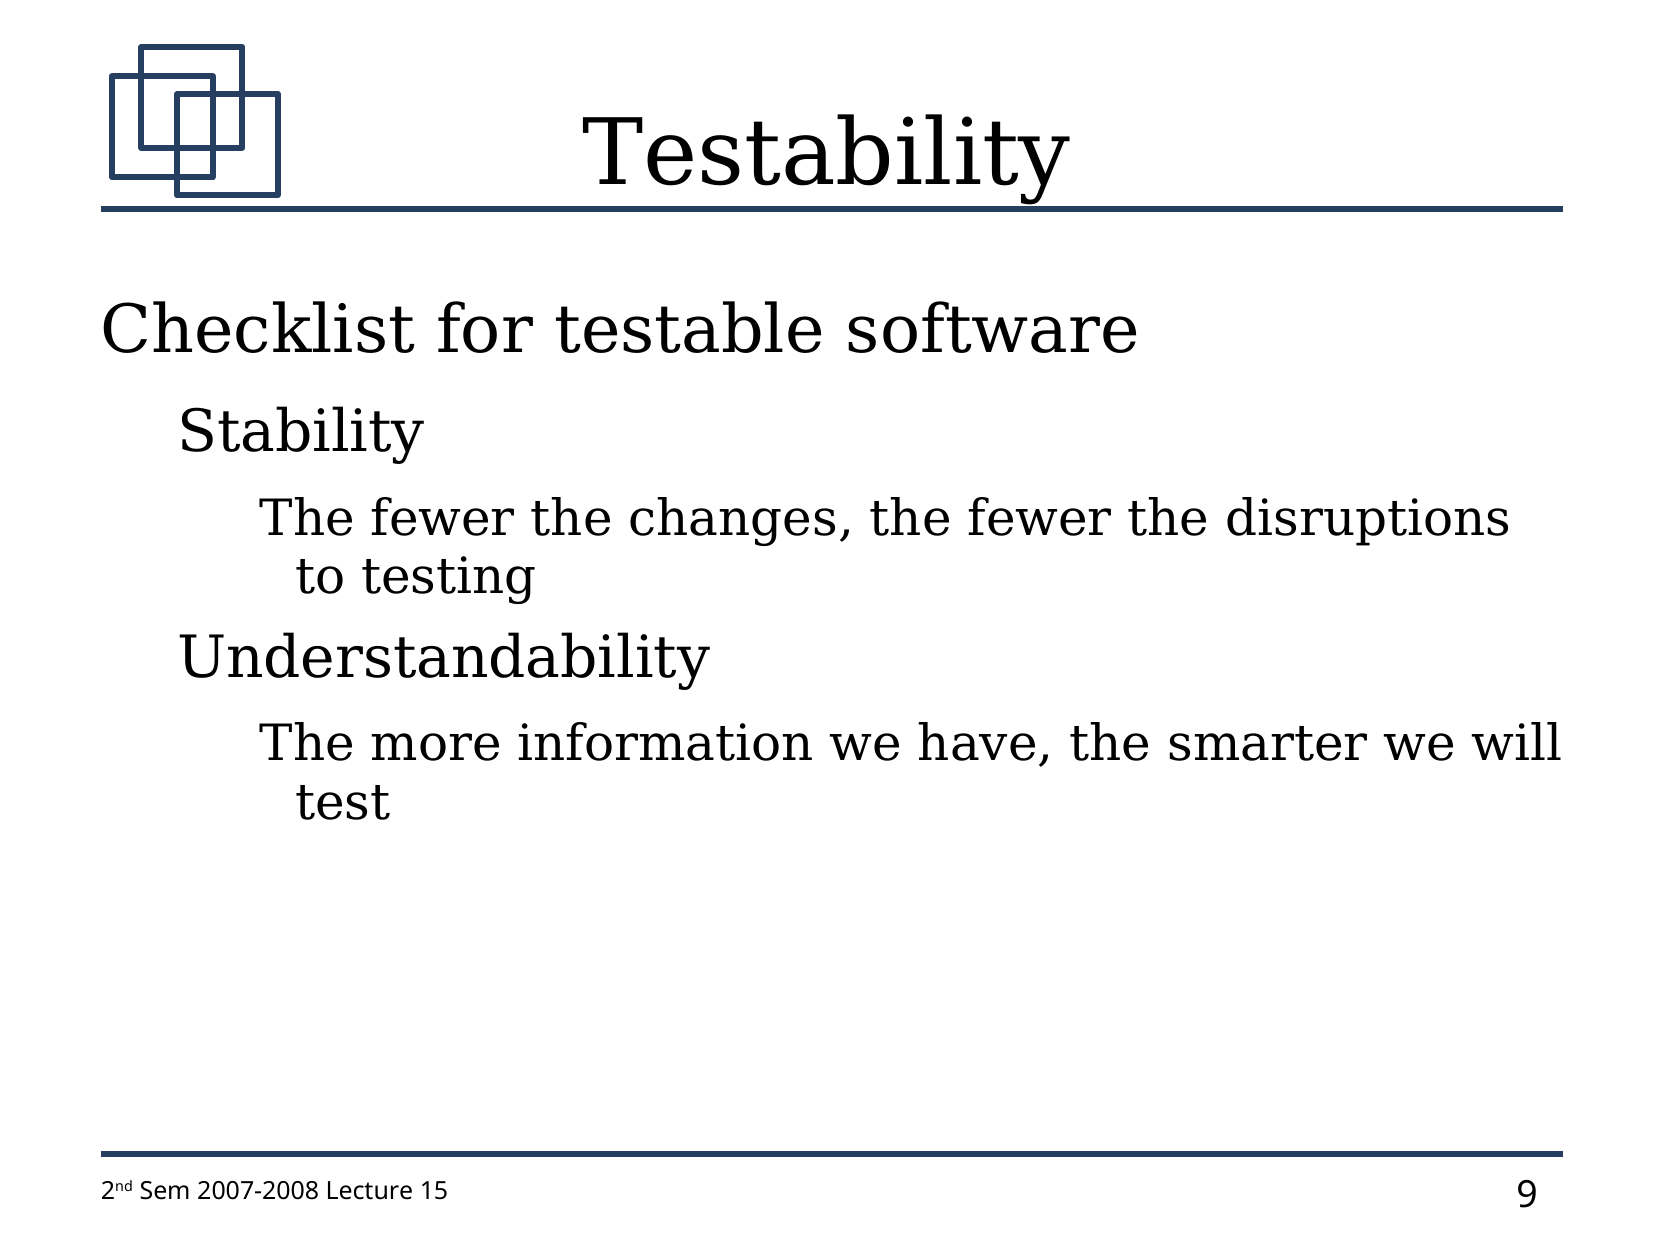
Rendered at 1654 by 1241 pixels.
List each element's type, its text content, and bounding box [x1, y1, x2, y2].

title Testability [82, 49, 1571, 257]
list Checklist for testable software Stability The fewer the changes, the fewer the disruptions to testing Understandability The more information we have, the smarter we will test [82, 290, 1571, 1109]
